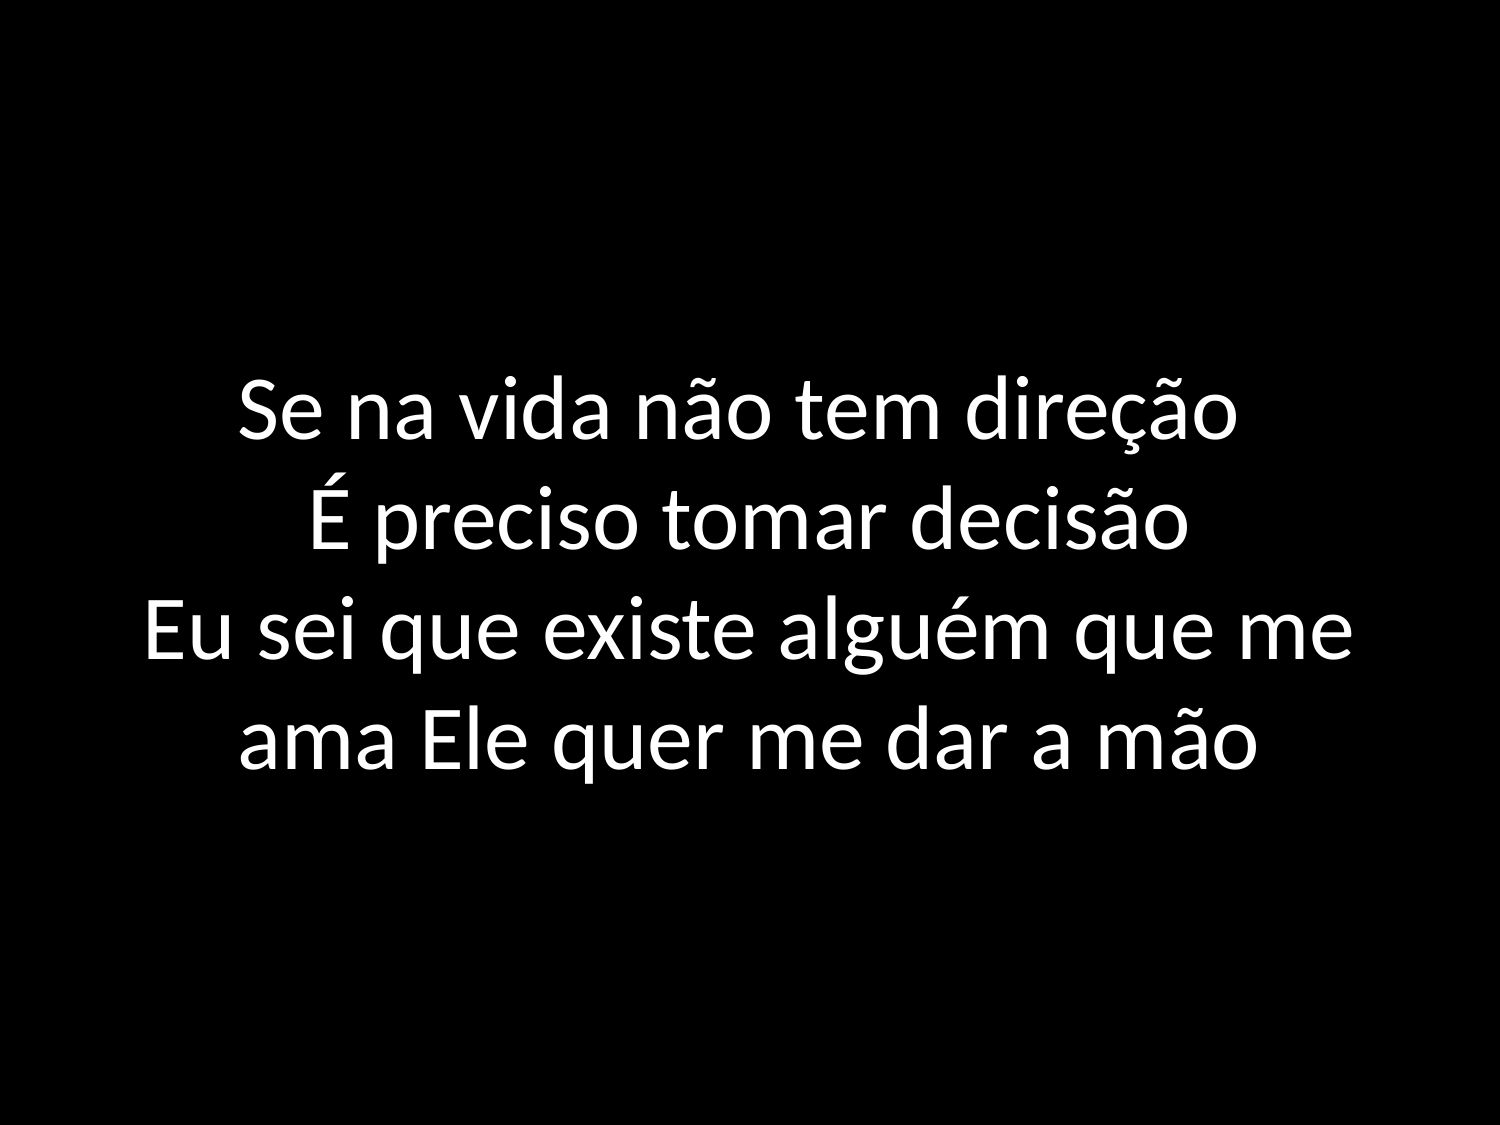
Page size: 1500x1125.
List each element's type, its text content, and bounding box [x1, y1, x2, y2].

title Se na vida não tem direção É preciso tomar decisão Eu sei que existe alguém que me ama Ele quer me dar a mão [75, 45, 1425, 1090]
